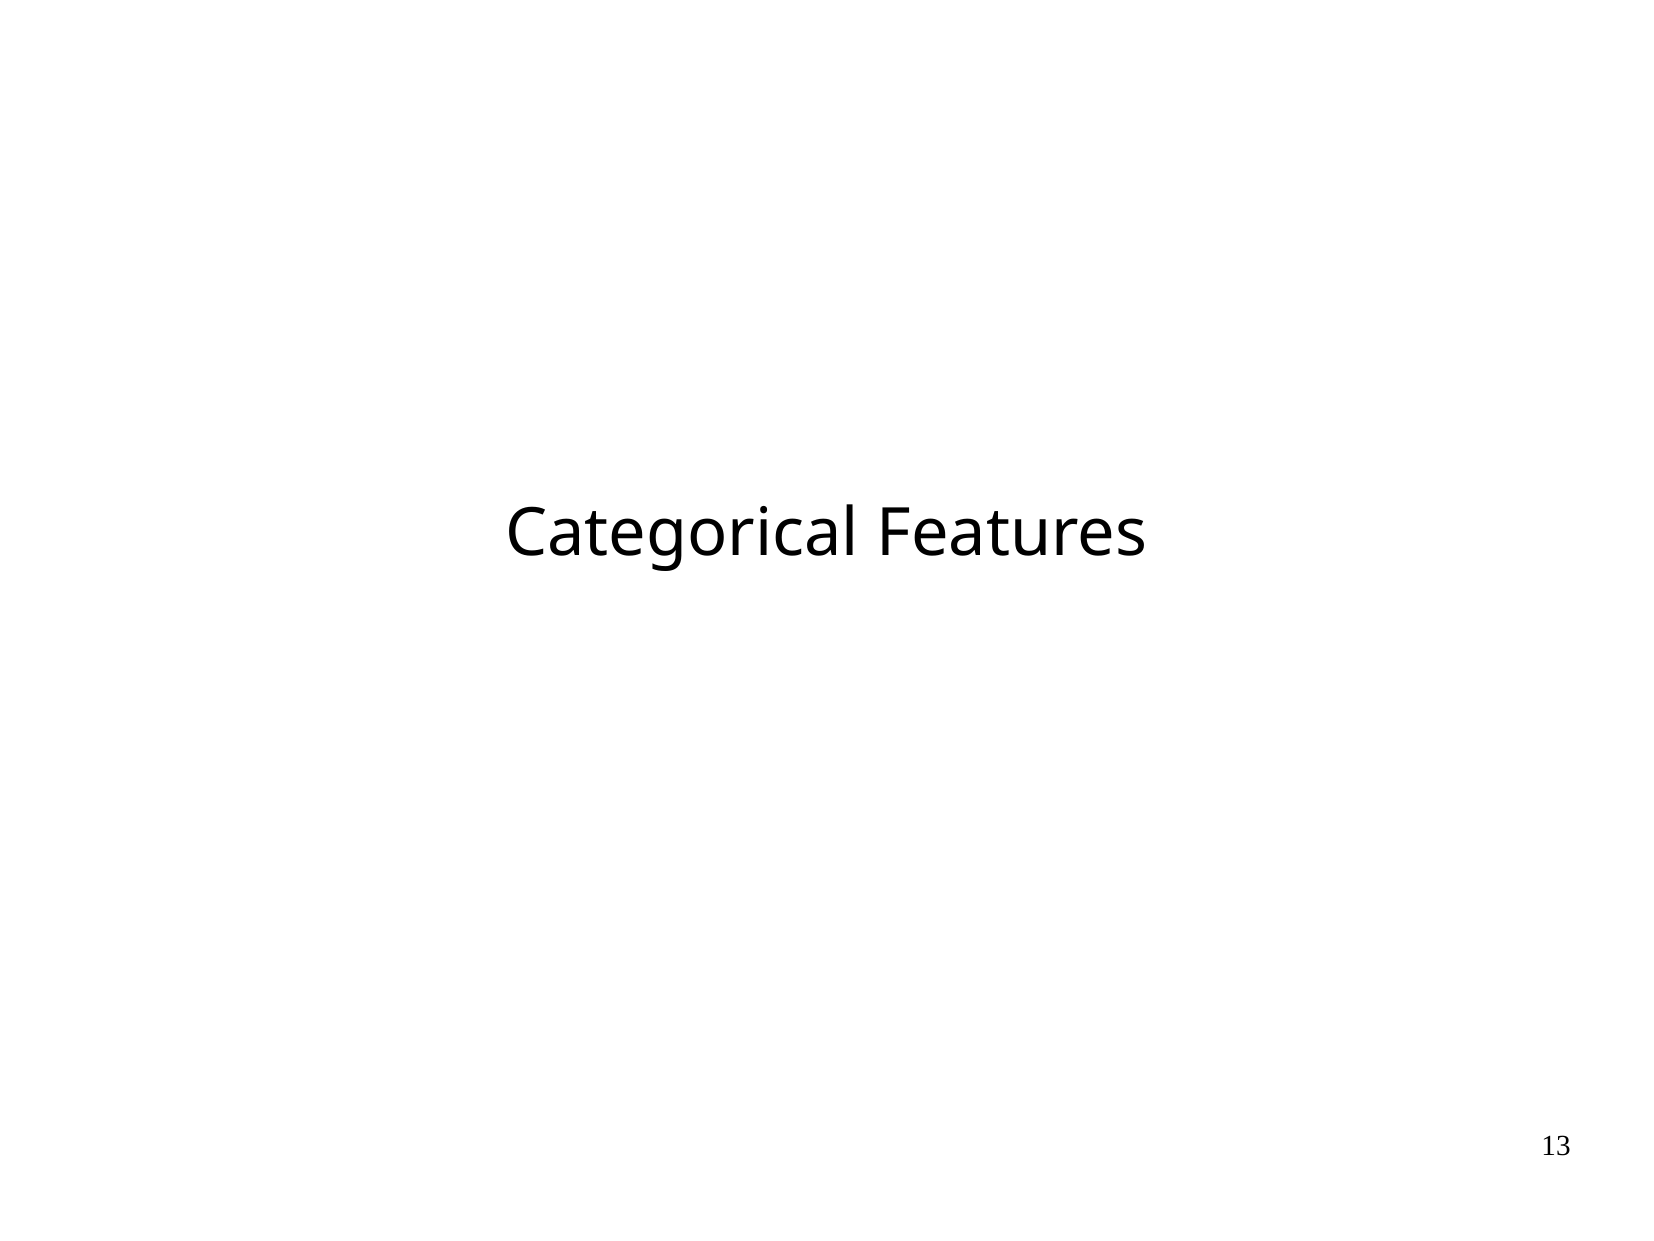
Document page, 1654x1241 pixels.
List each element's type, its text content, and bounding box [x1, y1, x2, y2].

subtitle Categorical Features [82, 49, 1571, 1010]
